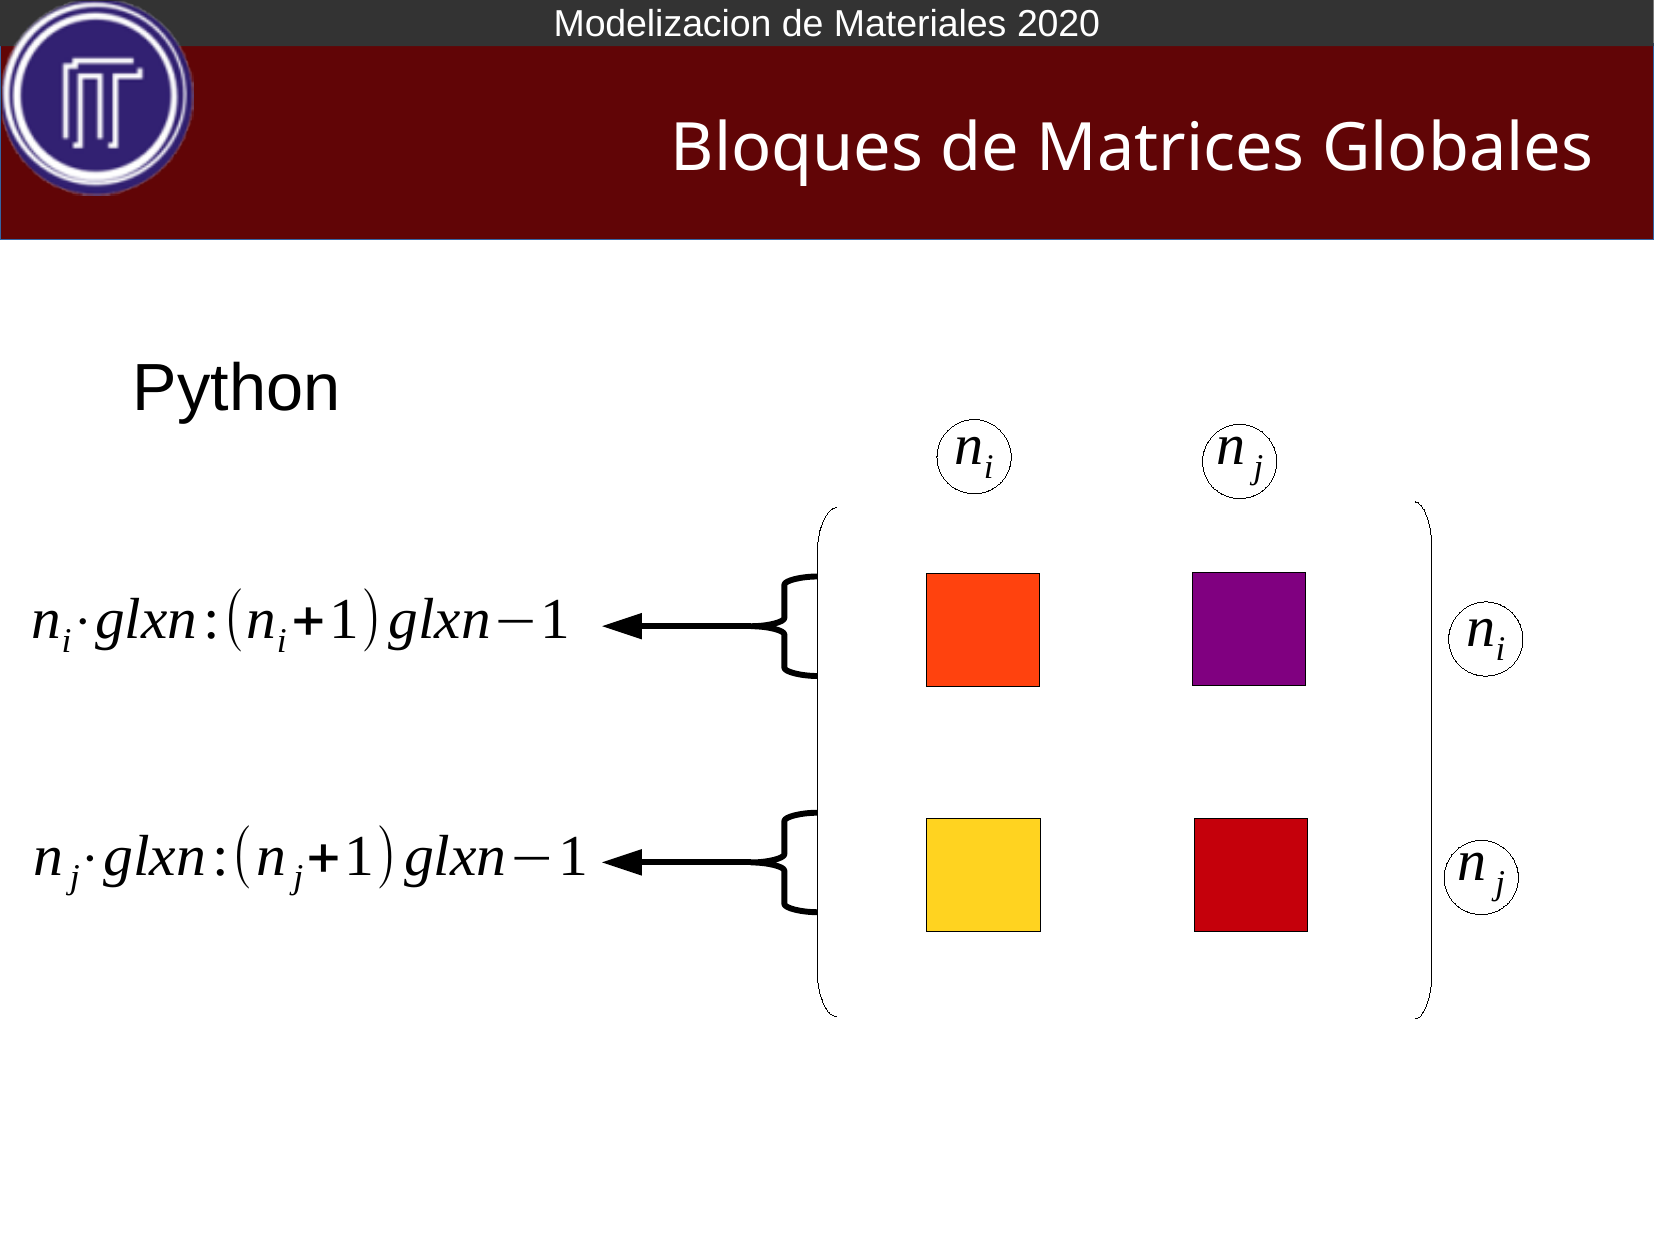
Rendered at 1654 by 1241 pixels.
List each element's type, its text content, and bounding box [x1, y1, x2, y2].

chart [1458, 595, 1514, 669]
text_box [1192, 572, 1306, 686]
text_box Python [118, 342, 356, 432]
text_box [1194, 818, 1308, 932]
picture [0, 0, 194, 196]
text_box [926, 573, 1040, 687]
text_box [926, 818, 1041, 932]
chart [946, 413, 1002, 487]
chart [26, 821, 594, 896]
title Bloques de Matrices Globales [41, 70, 1654, 218]
chart [24, 585, 577, 660]
chart [1208, 413, 1272, 487]
chart [1450, 829, 1513, 903]
